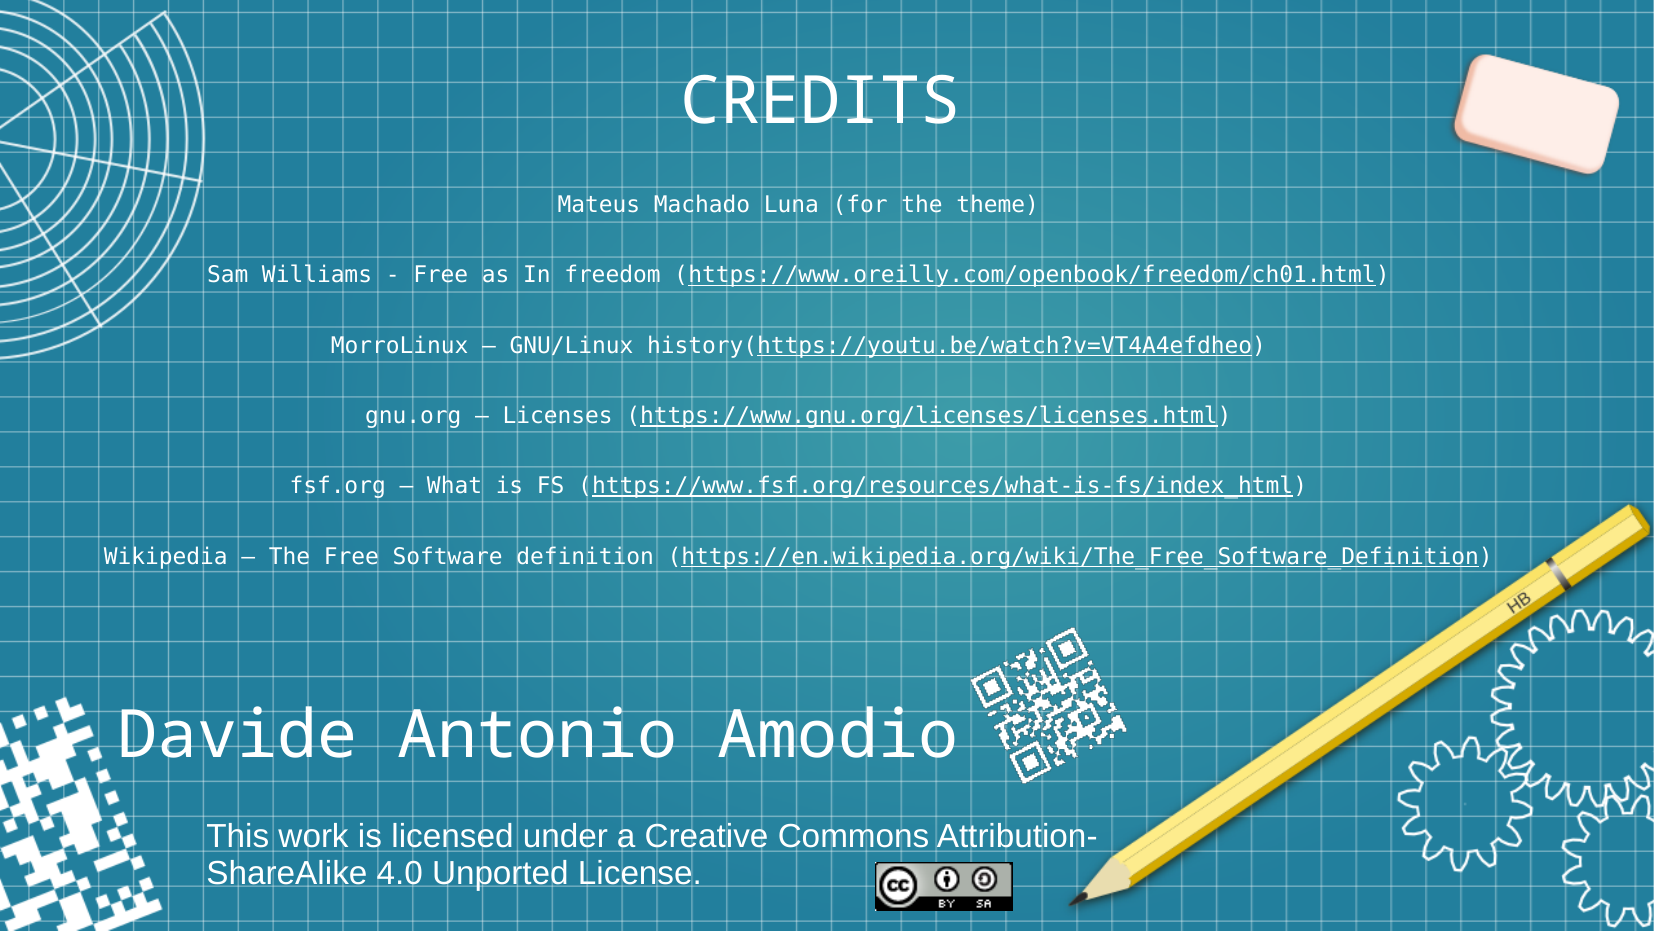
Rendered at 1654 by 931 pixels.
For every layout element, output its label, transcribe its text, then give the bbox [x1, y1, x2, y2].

text_box Mateus Machado Luna (for the theme) Sam Williams - Free as In freedom (https://www.oreilly.com/openbook/freedom/ch01.html) MorroLinux – GNU/Linux history(https://youtu.be/watch?v=VT4A4efdheo) gnu.org – Licenses (https://www.gnu.org/licenses/licenses.html) fsf.org – What is FS (https://www.fsf.org/resources/what-is-fs/index_html) Wikipedia – The Free Software definition (https://en.wikipedia.org/wiki/The_Free_Software_Definition) [30, 184, 1567, 578]
text_box Davide Antonio Amodio [12, 679, 1063, 778]
text_box CREDITS [295, 45, 1346, 144]
title This work is licensed under a Creative Commons Attribution-ShareAlike 4.0 Unported License. [206, 808, 1126, 901]
picture [0, 0, 1654, 931]
